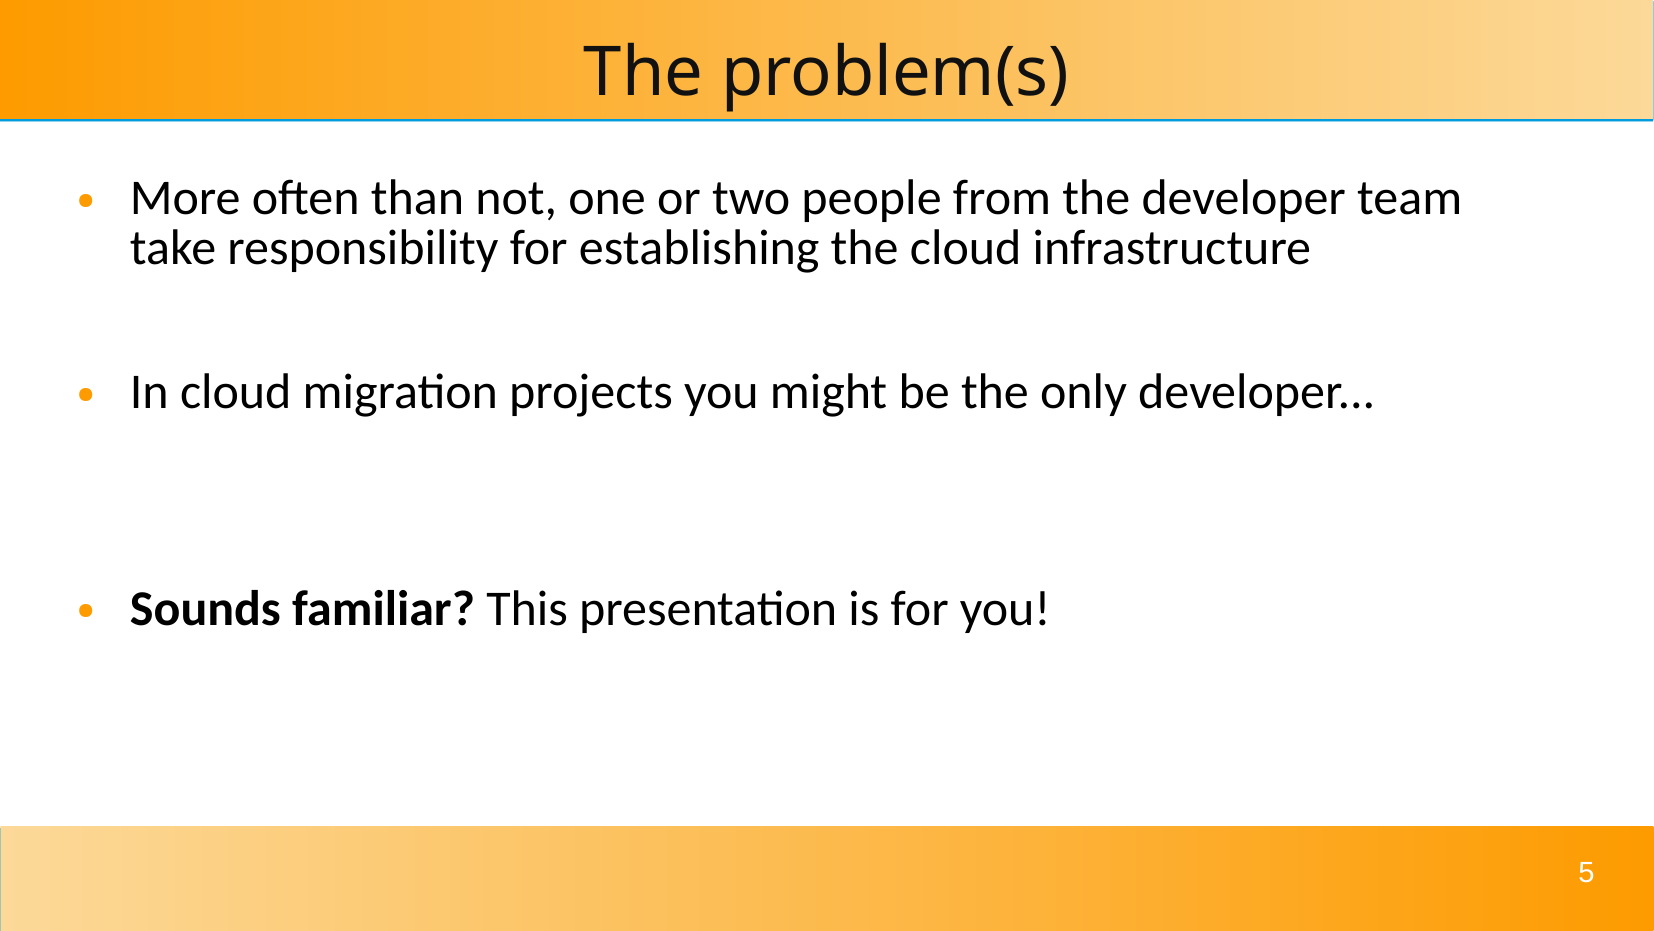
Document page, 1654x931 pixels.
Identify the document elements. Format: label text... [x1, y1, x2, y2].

list More often than not, one or two people from the developer team take responsibility for establishing the cloud infrastructure In cloud migration projects you might be the only developer... Sounds familiar? This presentation is for you! [59, 177, 1544, 768]
title Networking [1101, 827, 1105, 930]
title The problem(s) [59, 26, 1595, 111]
